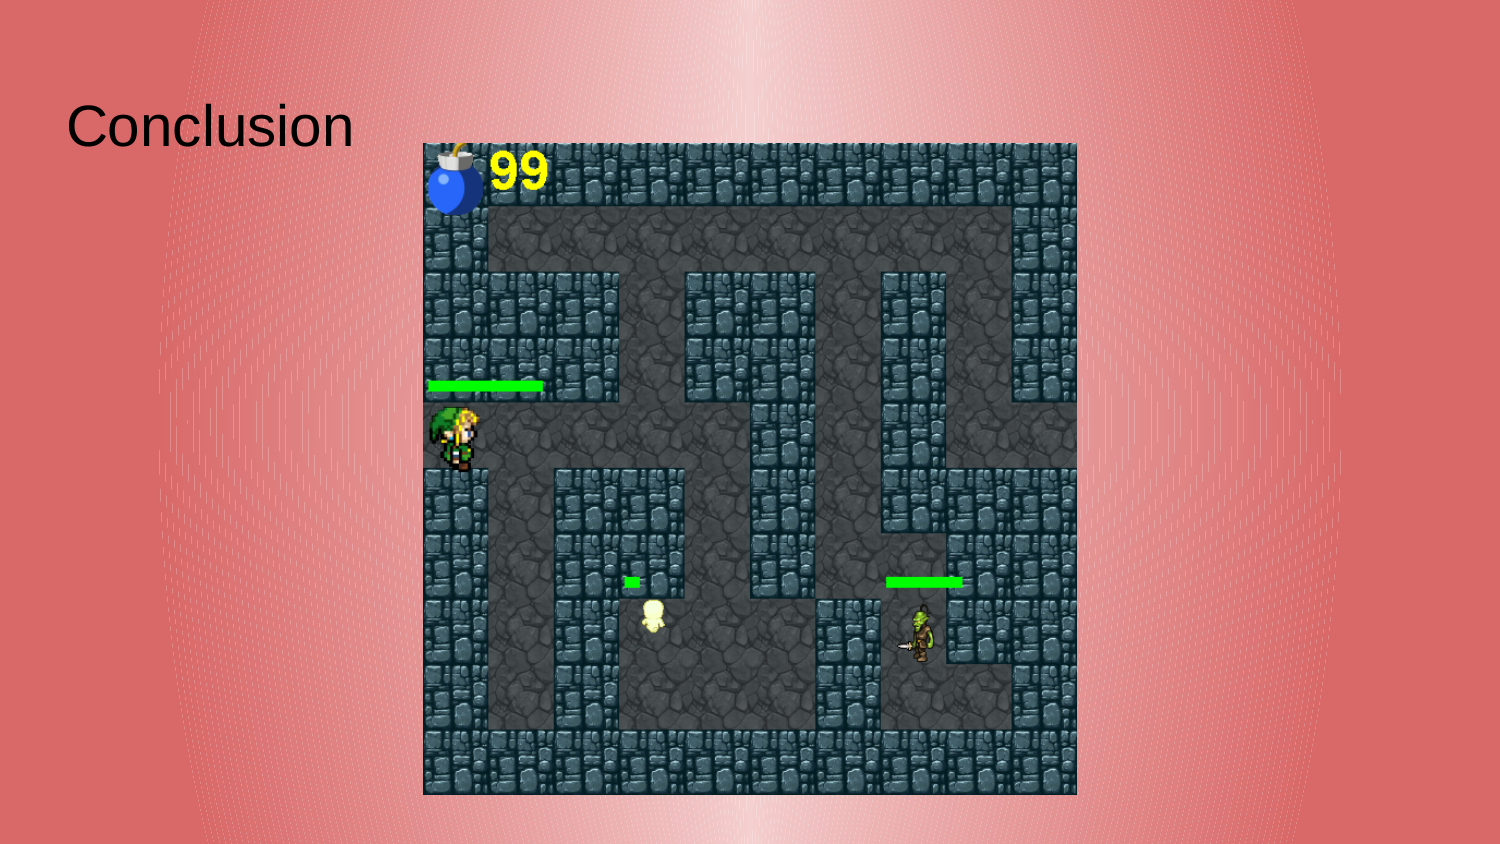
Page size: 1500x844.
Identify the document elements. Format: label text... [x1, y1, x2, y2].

picture [423, 143, 1077, 795]
title Conclusion [51, 72, 1449, 167]
